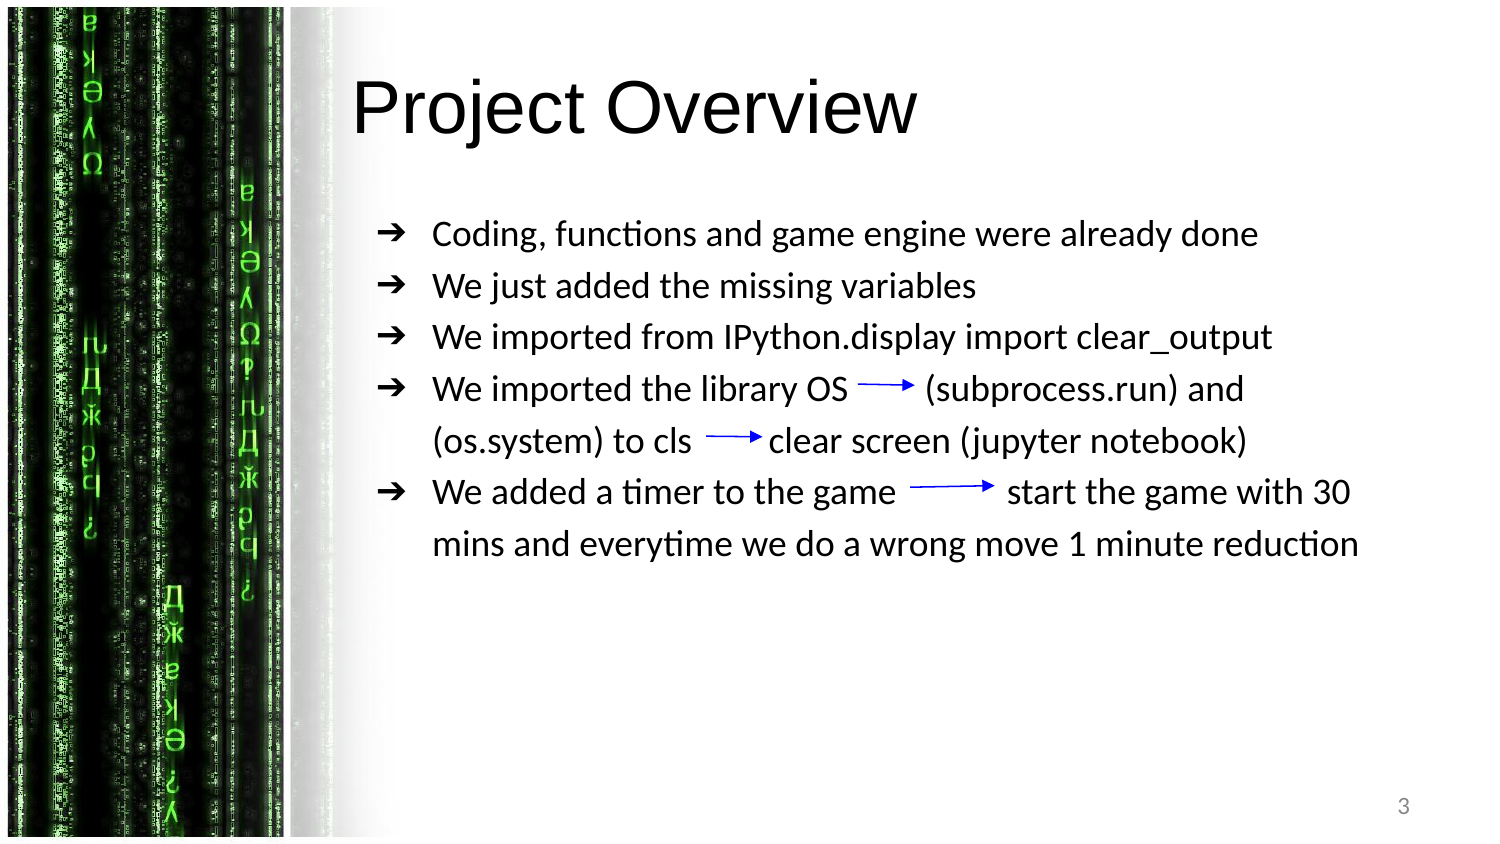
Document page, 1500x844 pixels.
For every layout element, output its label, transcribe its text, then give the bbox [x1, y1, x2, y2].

list Coding, functions and game engine were already done We just added the missing variables We imported from IPython.display import clear_output We imported the library OS (subprocess.run) and (os.system) to cls clear screen (jupyter notebook) We added a timer to the game start the game with 30 mins and everytime we do a wrong move 1 minute reduction [342, 194, 1431, 752]
slide_number <number> [1074, 782, 1425, 827]
title Project Overview [336, 33, 1425, 175]
picture [0, 0, 1500, 844]
